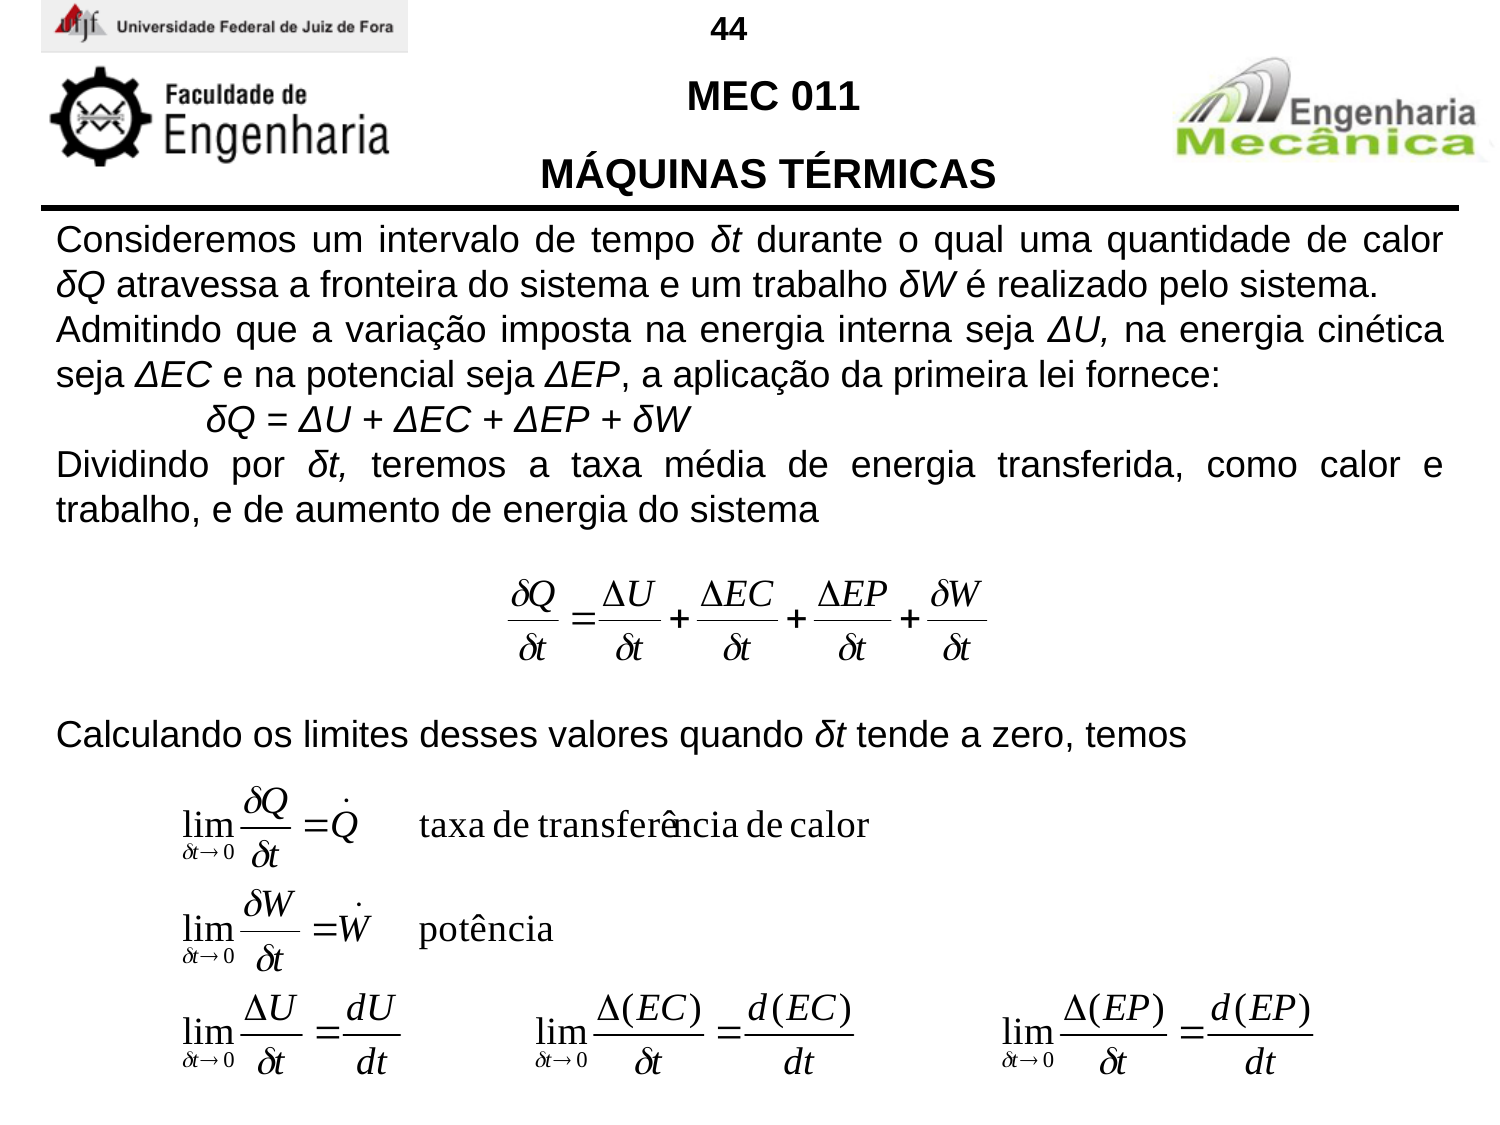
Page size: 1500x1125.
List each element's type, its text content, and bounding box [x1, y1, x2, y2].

chart [176, 774, 1321, 1083]
text_box Consideremos um intervalo de tempo δt durante o qual uma quantidade de calor δQ atravessa a fronteira do sistema e um trabalho δW é realizado pelo sistema. Admitindo que a variação imposta na energia interna seja ΔU, na energia cinética seja ΔEC e na potencial seja ΔEP, a aplicação da primeira lei fornece: δQ = ΔU + ΔEC + ΔEP + δW Dividindo por δt, teremos a taxa média de energia transferida, como calor e trabalho, e de aumento de energia do sistema Calculando os limites desses valores quando δt tende a zero, temos [41, 207, 1459, 763]
picture [1151, 54, 1500, 167]
picture [41, 0, 408, 174]
chart [501, 569, 995, 669]
